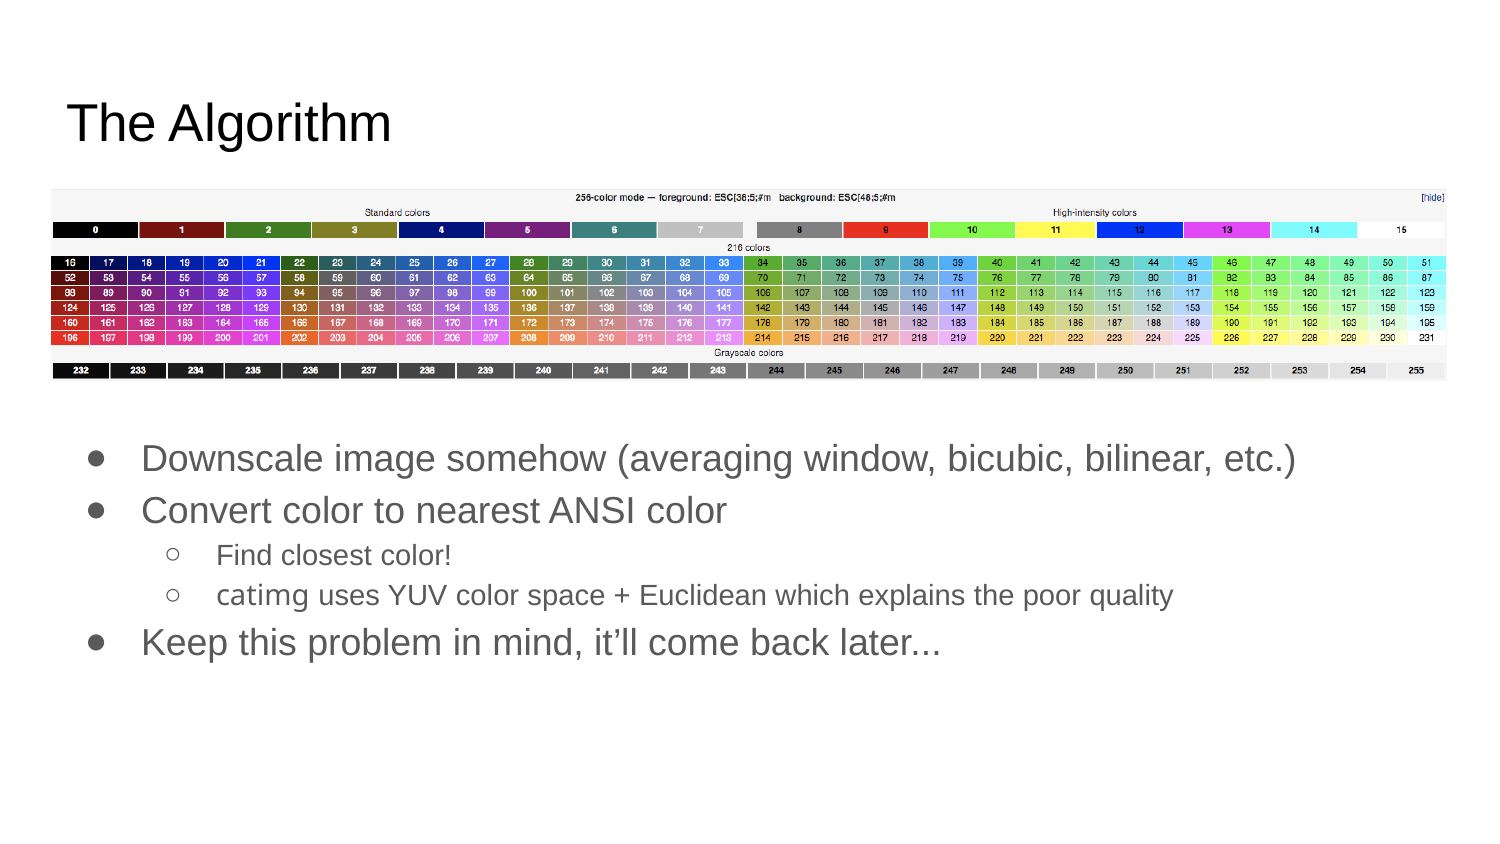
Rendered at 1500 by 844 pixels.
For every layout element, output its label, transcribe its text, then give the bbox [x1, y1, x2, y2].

title The Algorithm [51, 72, 1449, 167]
picture [51, 189, 1449, 384]
list Downscale image somehow (averaging window, bicubic, bilinear, etc.) Convert color to nearest ANSI color Find closest color! catimg uses YUV color space + Euclidean which explains the poor quality Keep this problem in mind, it’ll come back later... [51, 384, 1449, 750]
